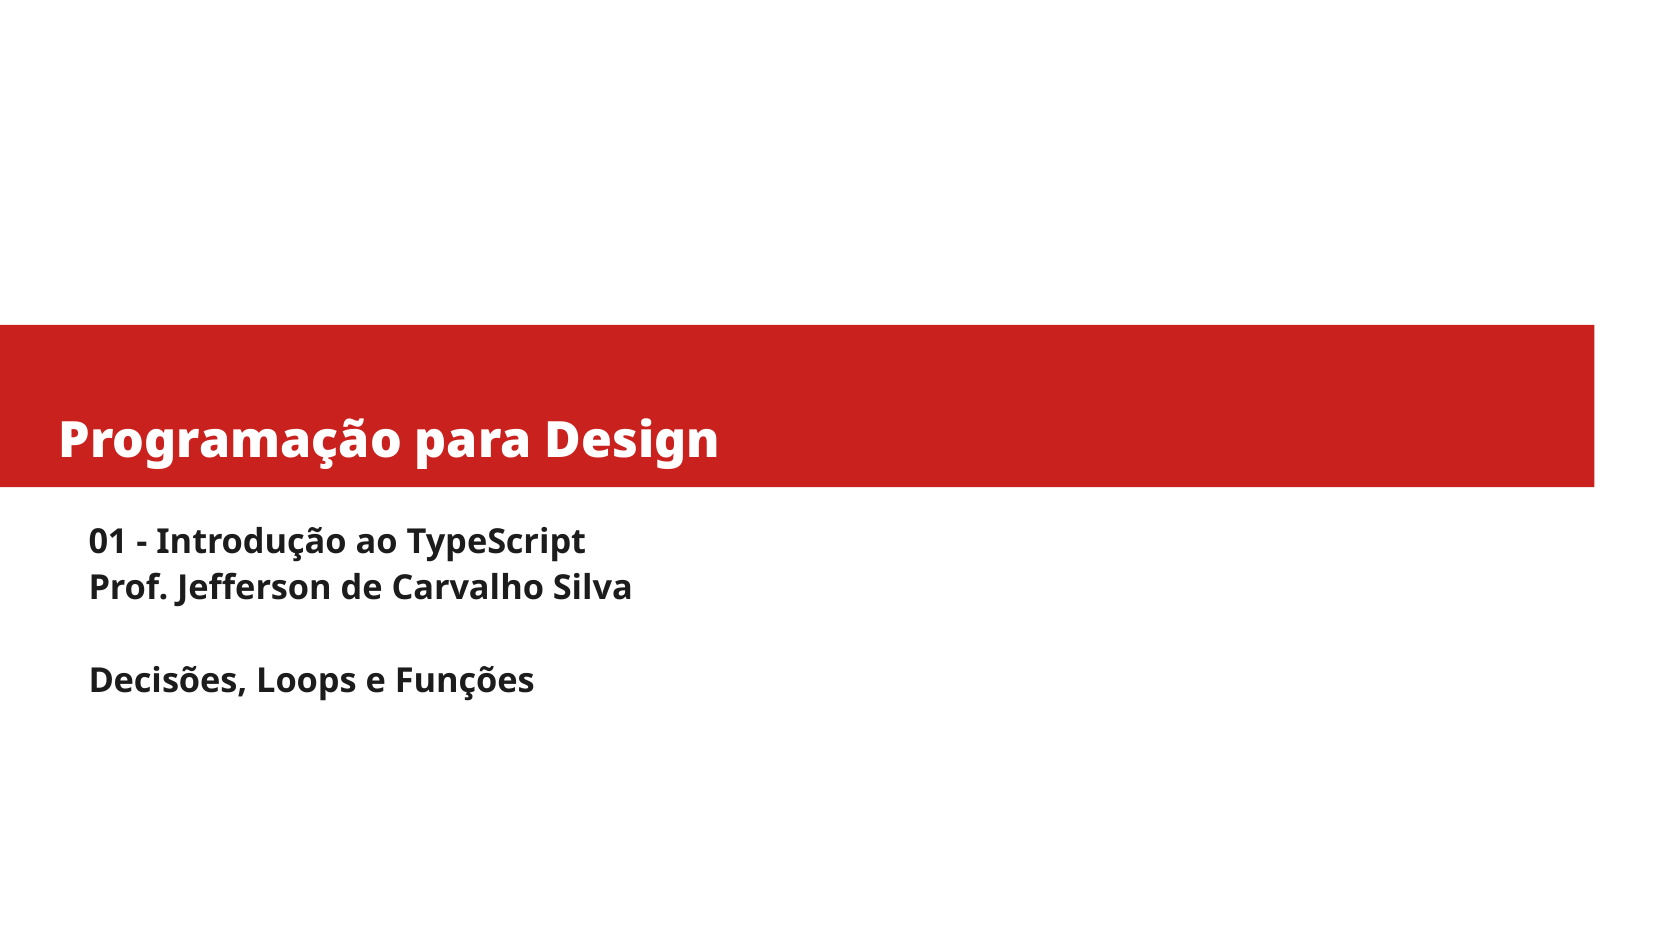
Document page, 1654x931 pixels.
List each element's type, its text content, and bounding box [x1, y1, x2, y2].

subtitle 01 - Introdução ao TypeScript Prof. Jefferson de Carvalho Silva Decisões, Loops e Funções [88, 516, 1565, 827]
title Programação para Design [59, 354, 1565, 473]
